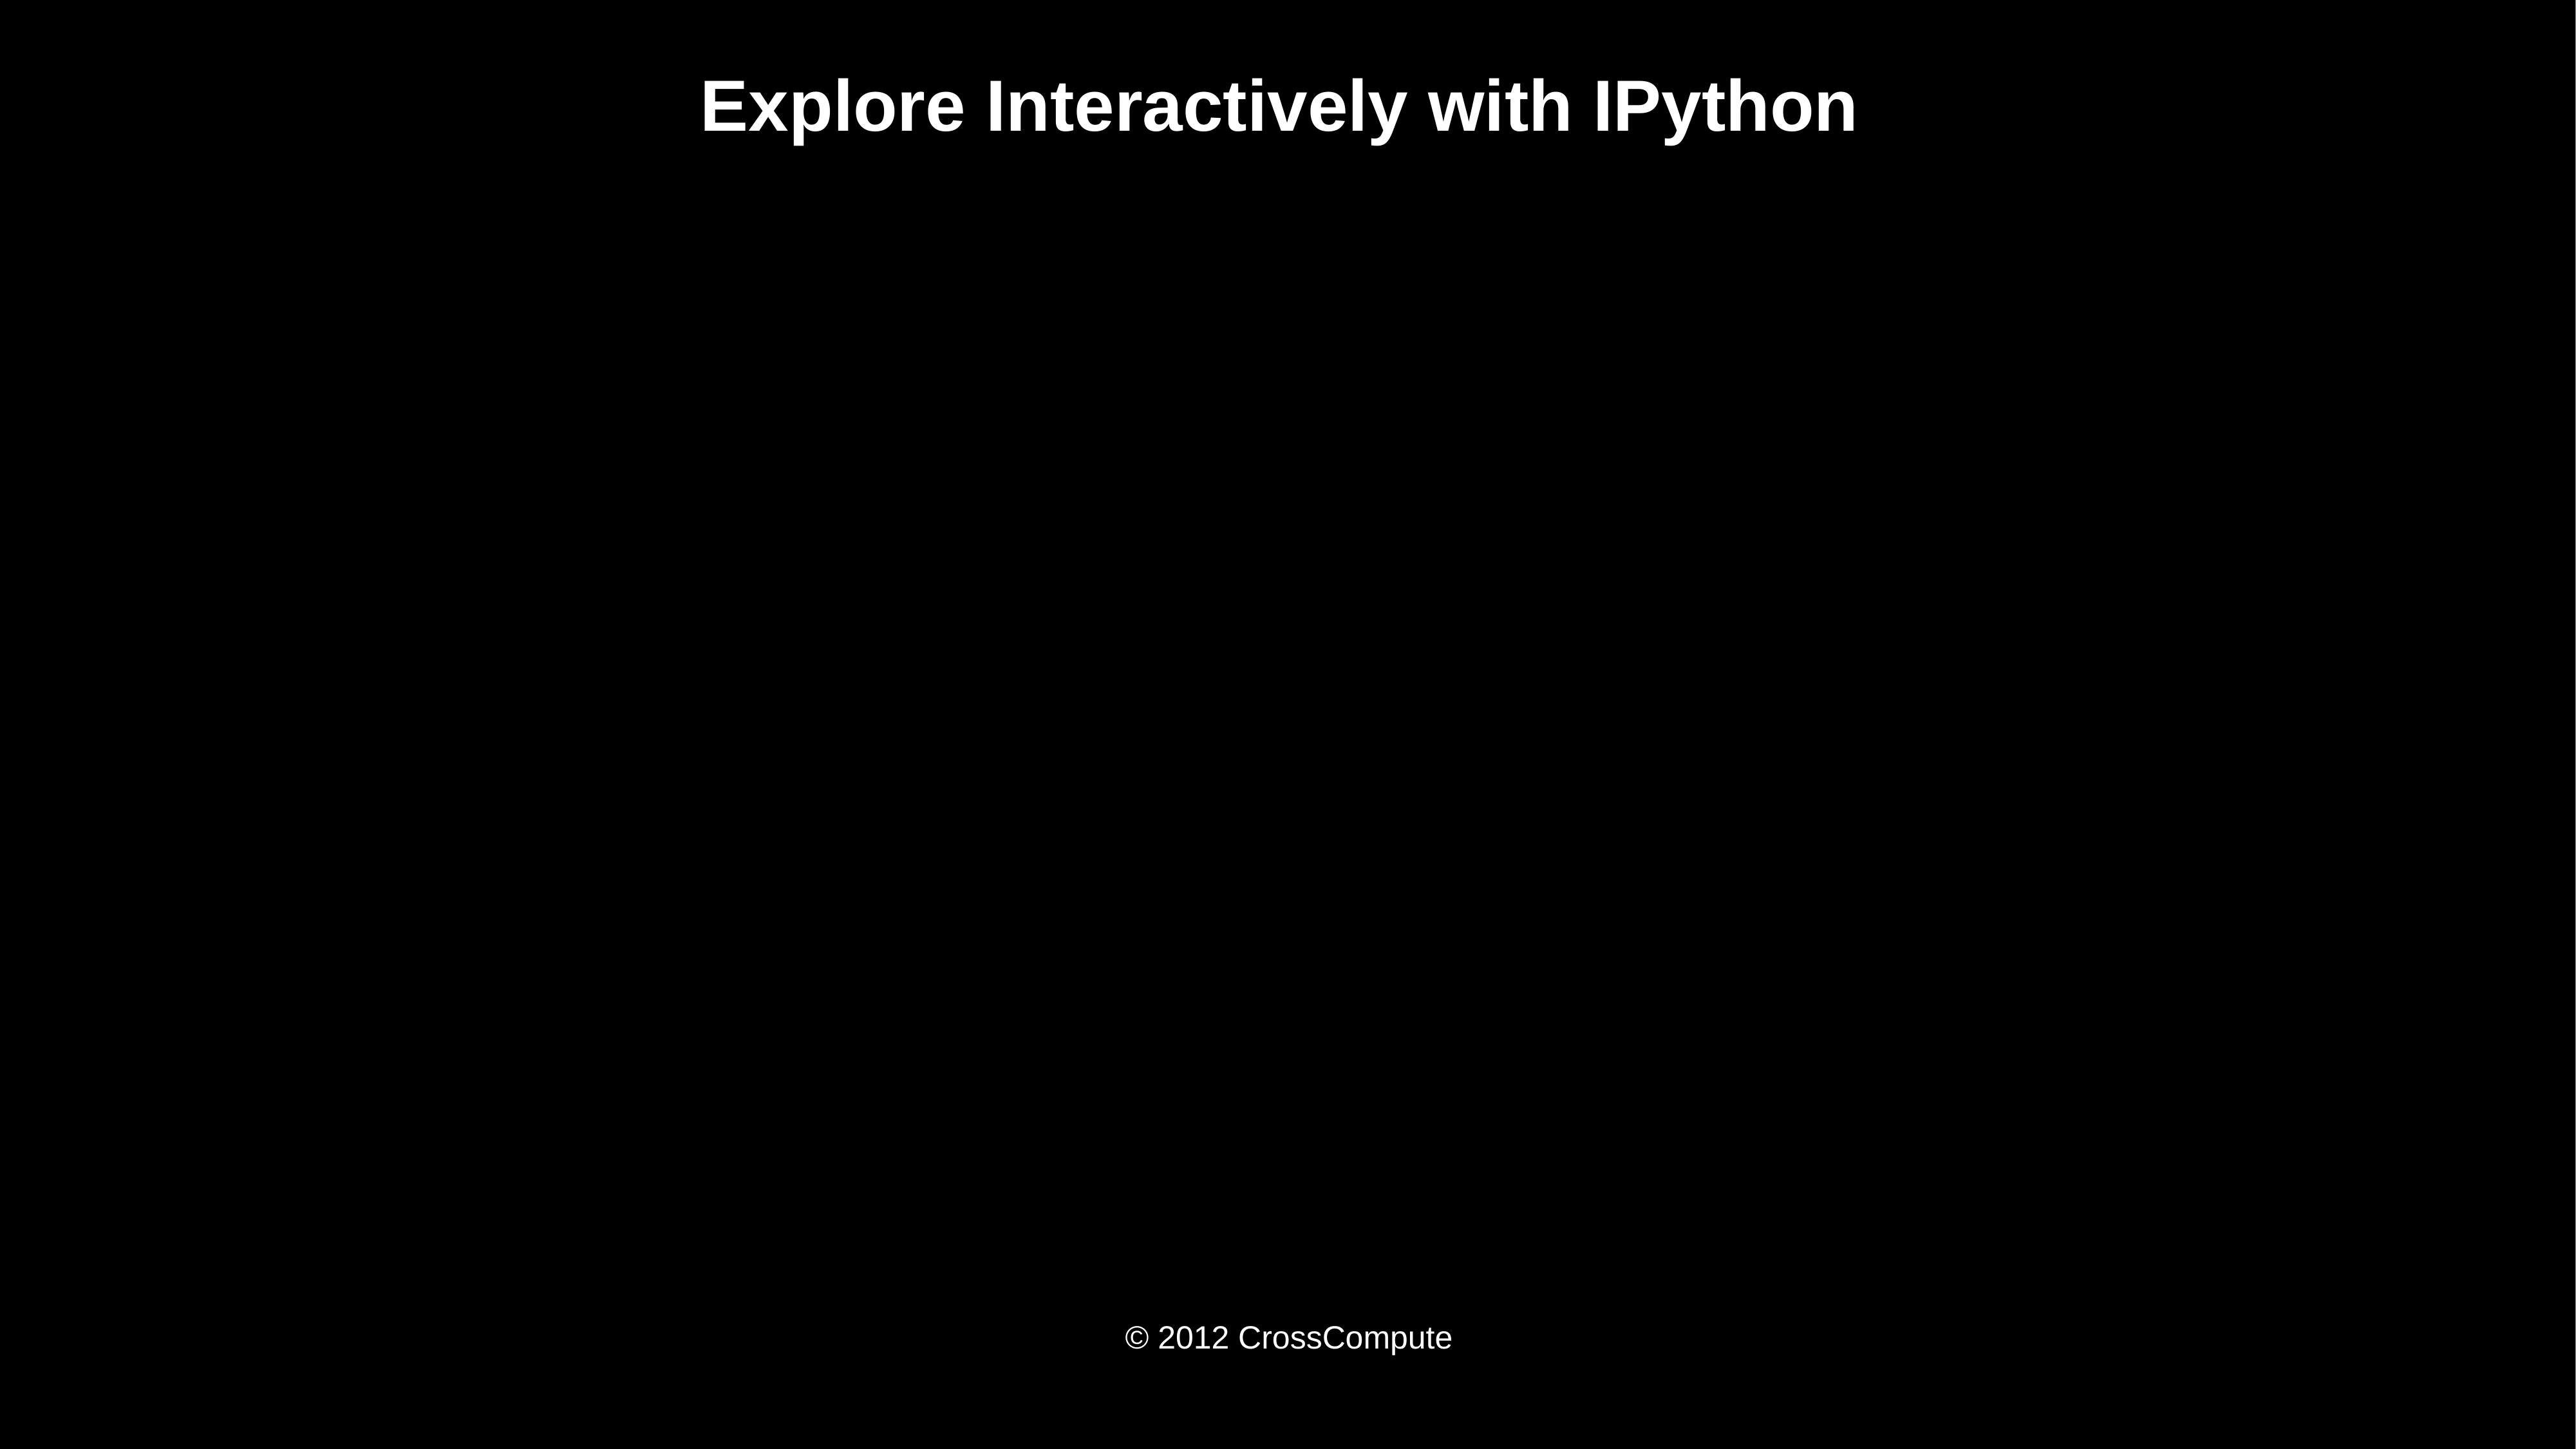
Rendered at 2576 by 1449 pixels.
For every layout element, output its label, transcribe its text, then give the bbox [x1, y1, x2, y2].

title Explore Interactively with IPython [72, 19, 2488, 193]
